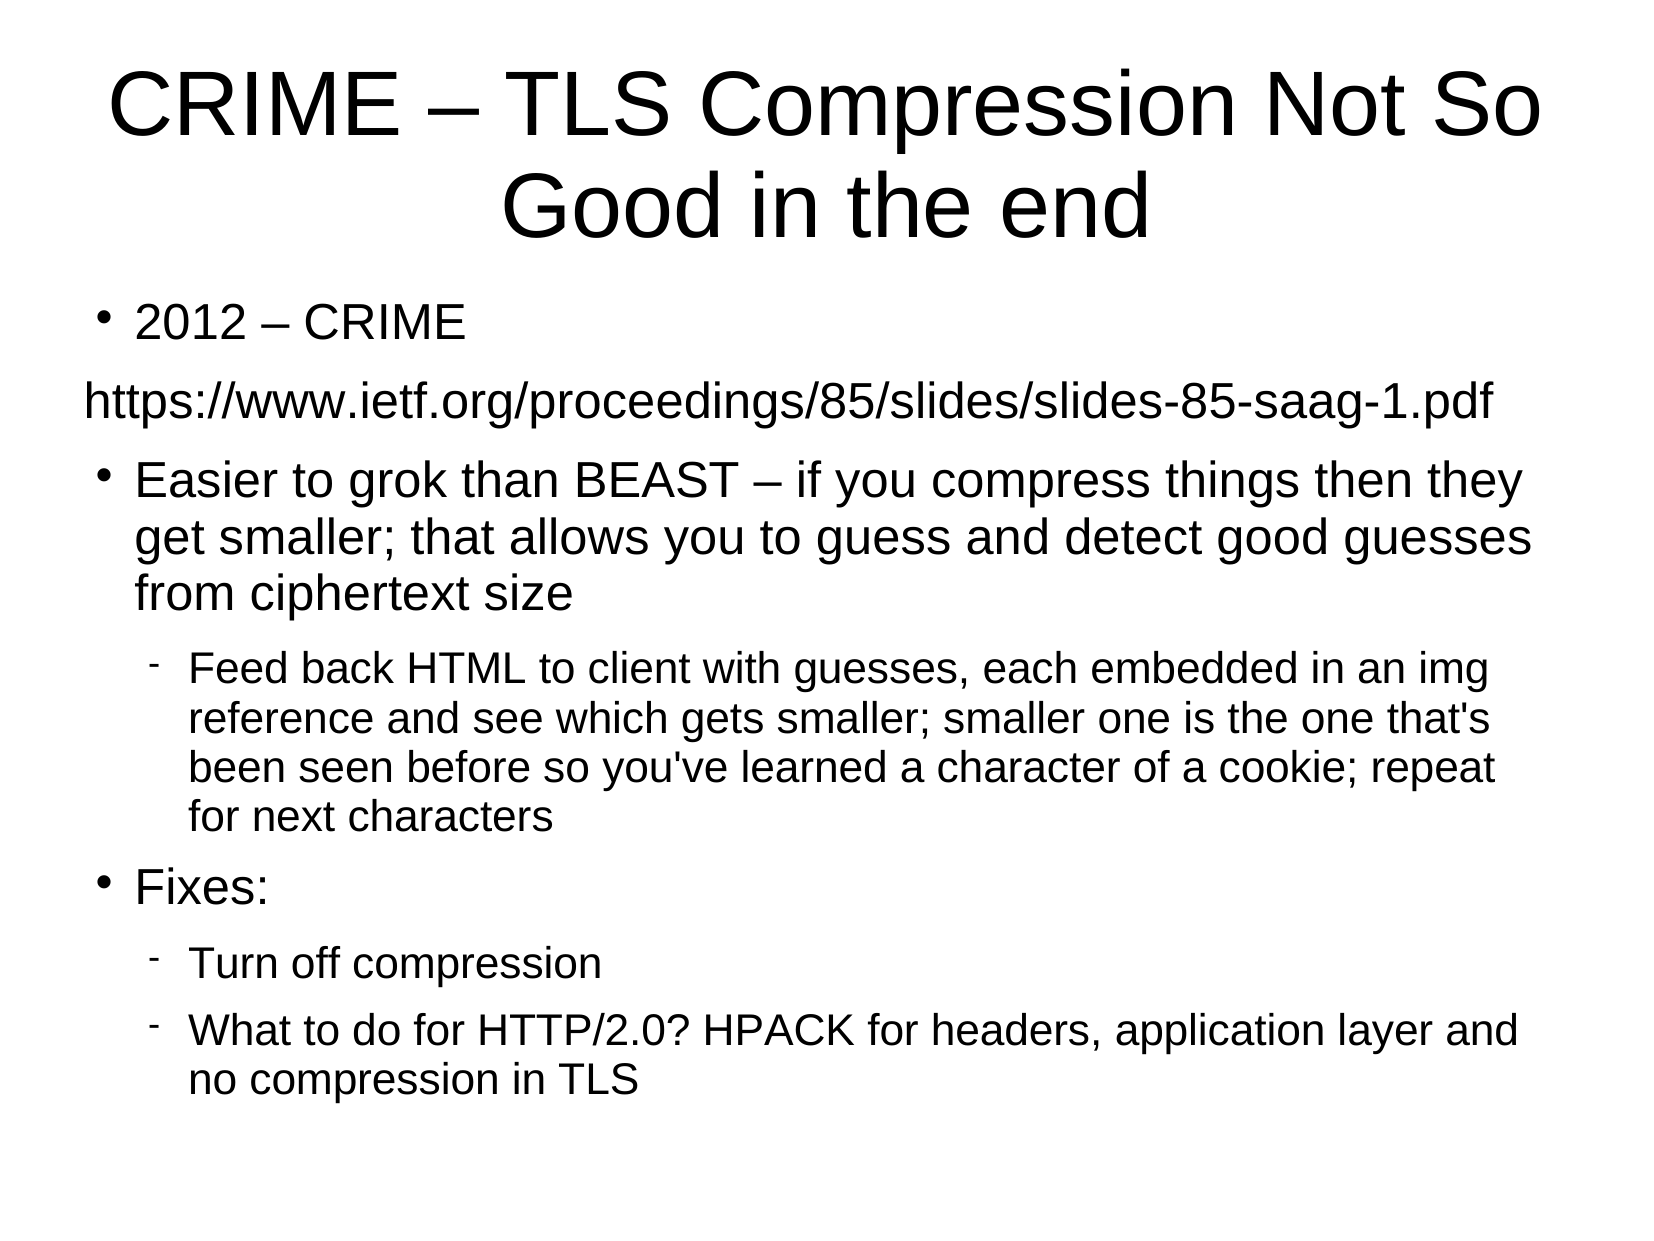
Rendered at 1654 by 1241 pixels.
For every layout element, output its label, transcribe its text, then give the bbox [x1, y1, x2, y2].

list 2012 – CRIME https://www.ietf.org/proceedings/85/slides/slides-85-saag-1.pdf Easier to grok than BEAST – if you compress things then they get smaller; that allows you to guess and detect good guesses from ciphertext size Feed back HTML to client with guesses, each embedded in an img reference and see which gets smaller; smaller one is the one that's been seen before so you've learned a character of a cookie; repeat for next characters Fixes: Turn off compression What to do for HTTP/2.0? HPACK for headers, application layer and no compression in TLS [82, 290, 1538, 1123]
title CRIME – TLS Compression Not So Good in the end [82, 49, 1571, 257]
